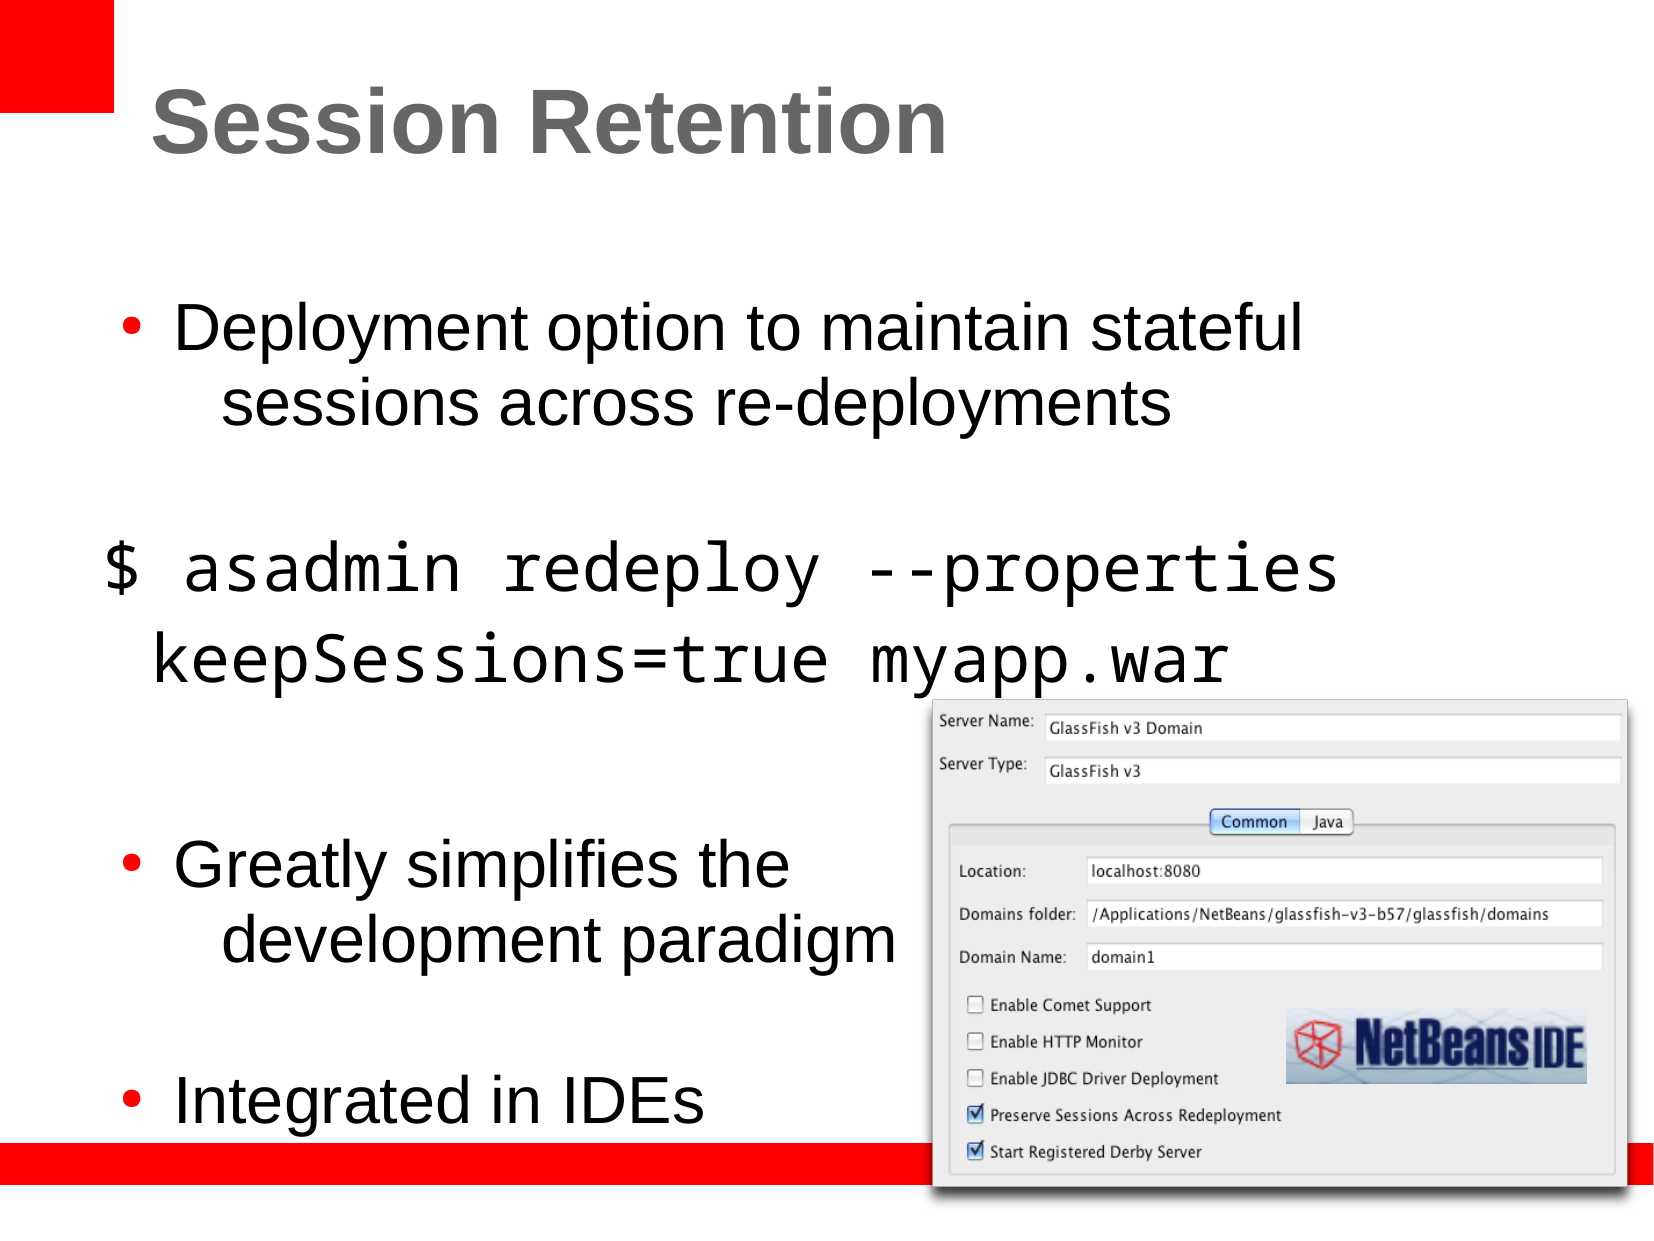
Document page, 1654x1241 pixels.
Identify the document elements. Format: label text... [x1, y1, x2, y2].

list Deployment option to maintain stateful sessions across re-deployments $ asadmin redeploy --properties keepSessions=true myapp.war Greatly simplifies the development paradigm Integrated in IDEs [82, 290, 1571, 1109]
picture [0, 0, 114, 113]
picture [0, 691, 1654, 1216]
title Session Retention [149, 31, 1595, 212]
